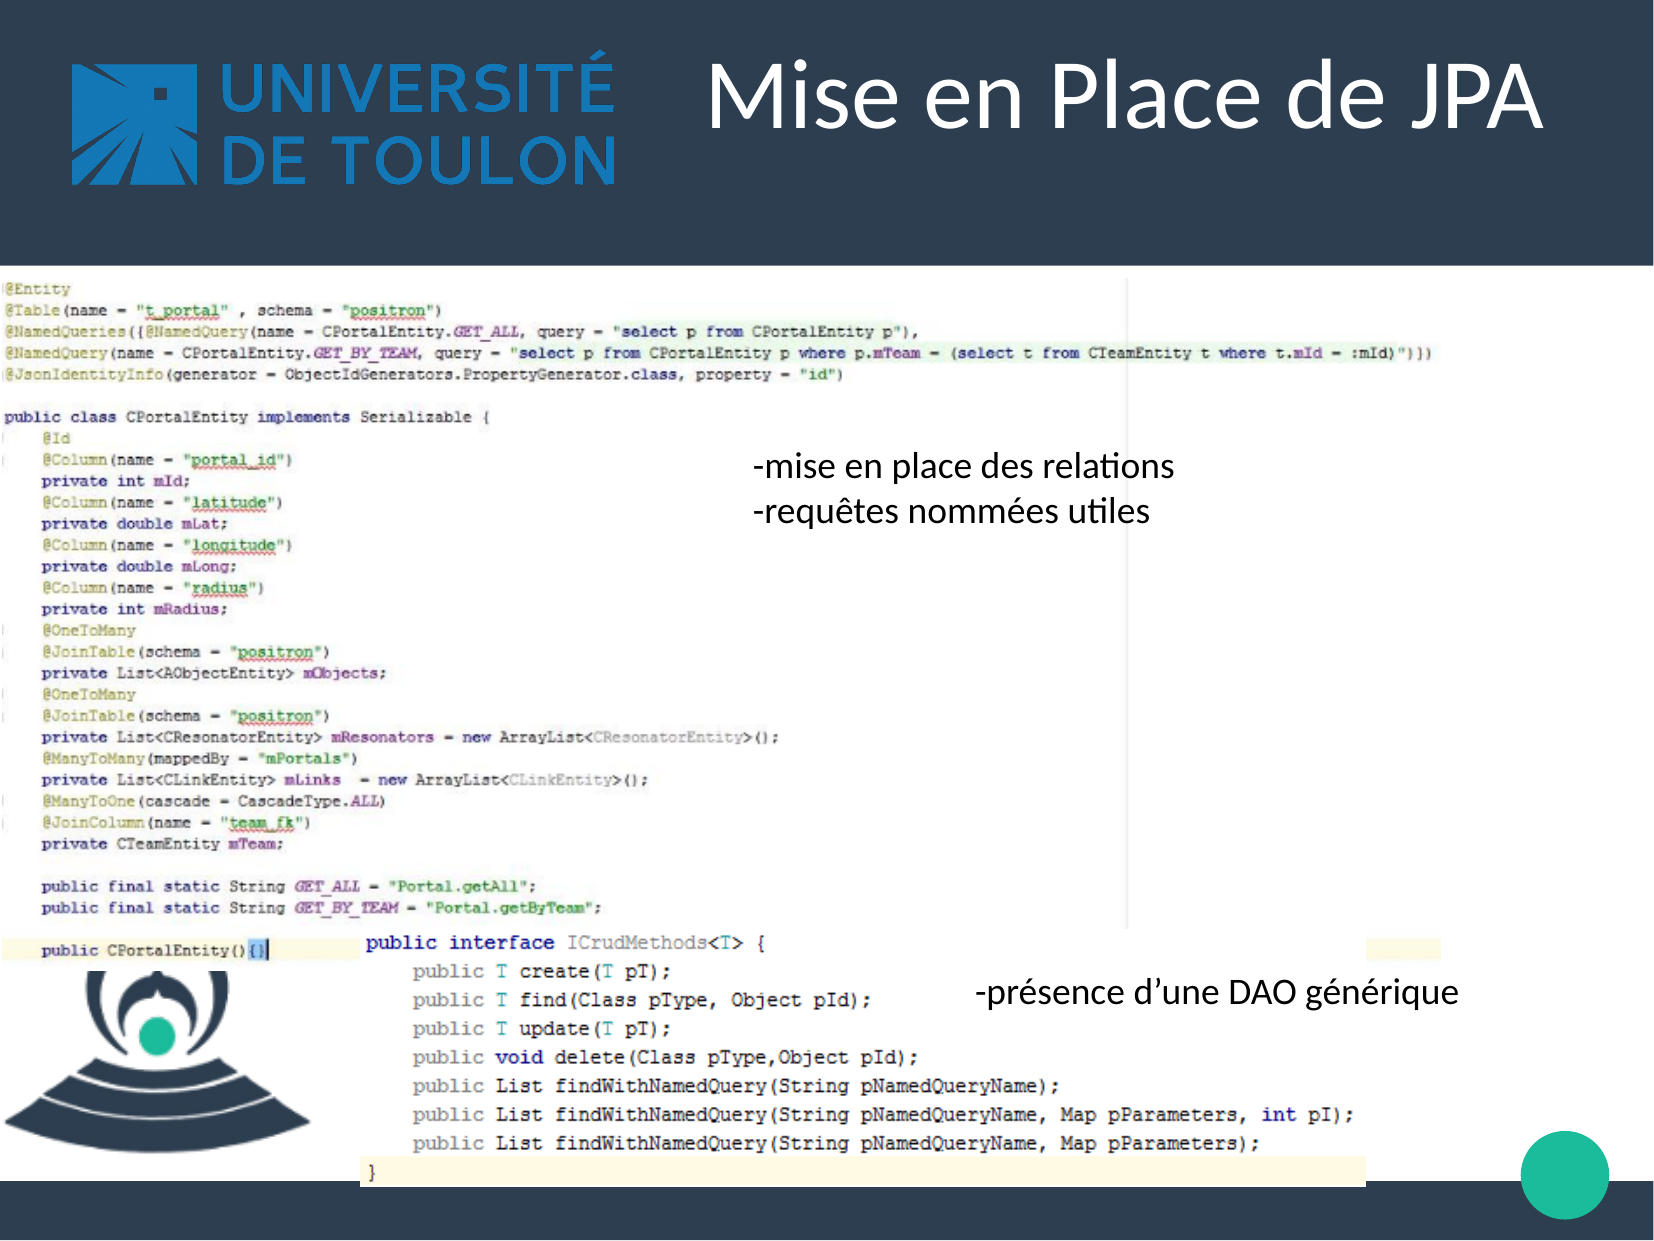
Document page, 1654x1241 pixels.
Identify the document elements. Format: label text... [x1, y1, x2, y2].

text_box Mise en Place de JPA [689, 46, 1561, 256]
text_box -mise en place des relations -requêtes nommées utiles [738, 433, 1306, 541]
picture [2, 278, 1441, 1187]
picture [72, 49, 614, 185]
text_box -présence d’une DAO générique [960, 959, 1539, 1021]
